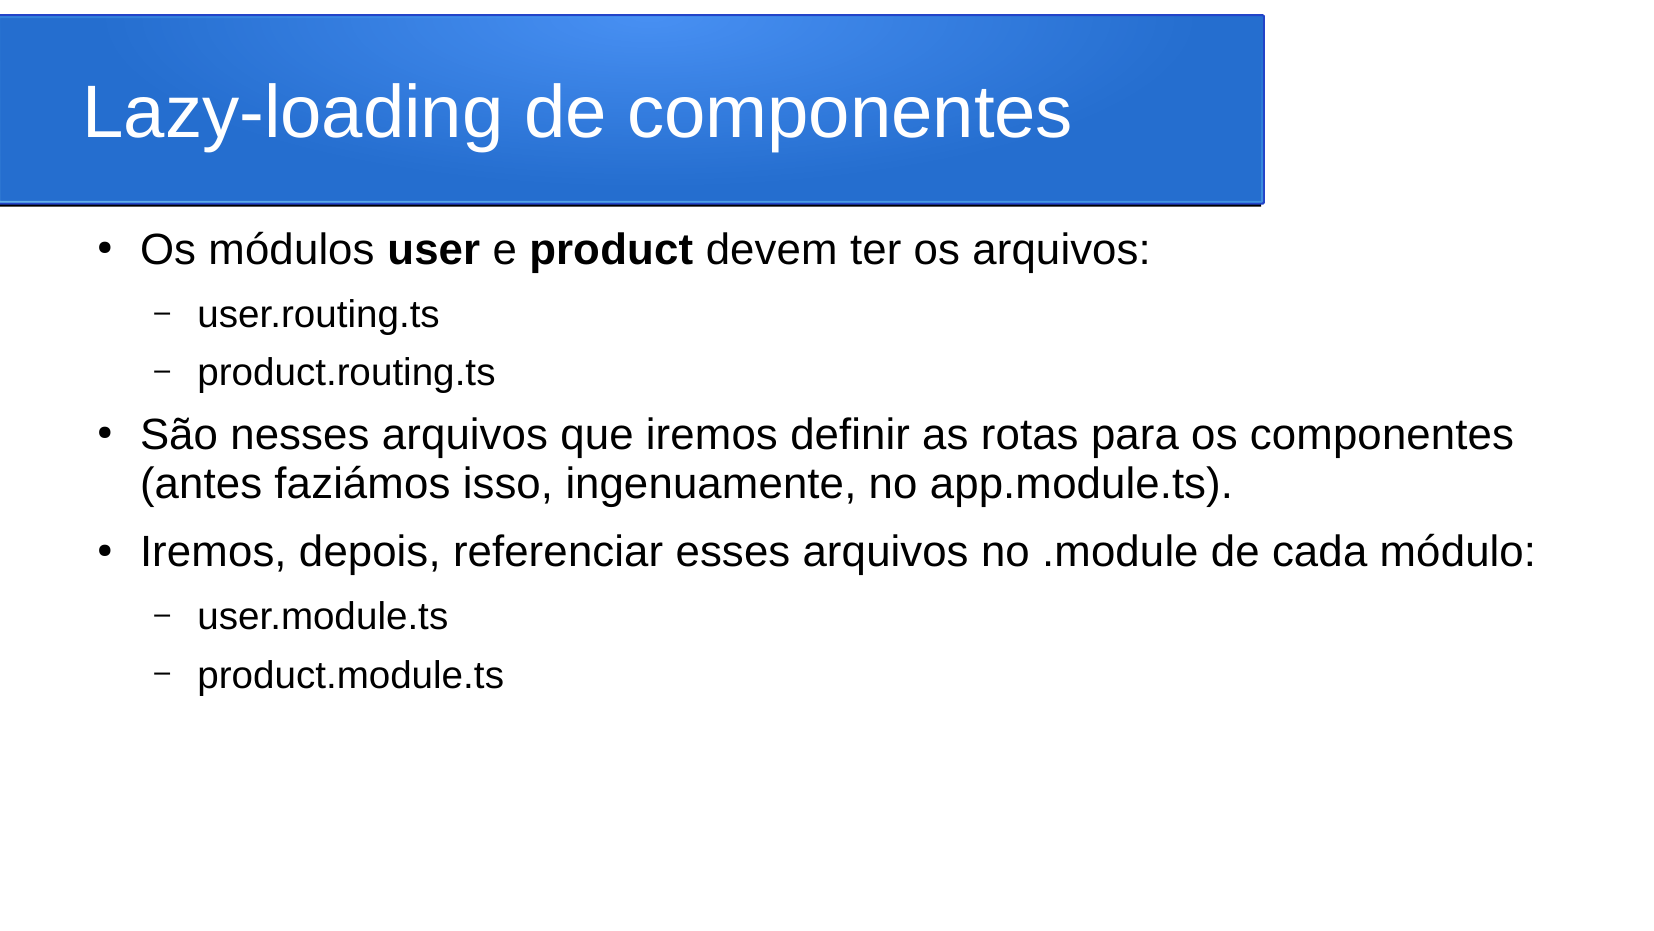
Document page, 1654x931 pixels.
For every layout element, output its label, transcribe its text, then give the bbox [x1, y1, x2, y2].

list Os módulos user e product devem ter os arquivos: user.routing.ts product.routing.ts São nesses arquivos que iremos definir as rotas para os componentes (antes faziámos isso, ingenuamente, no app.module.ts). Iremos, depois, referenciar esses arquivos no .module de cada módulo: user.module.ts product.module.ts [82, 224, 1571, 764]
title Lazy-loading de componentes [82, 35, 1235, 189]
